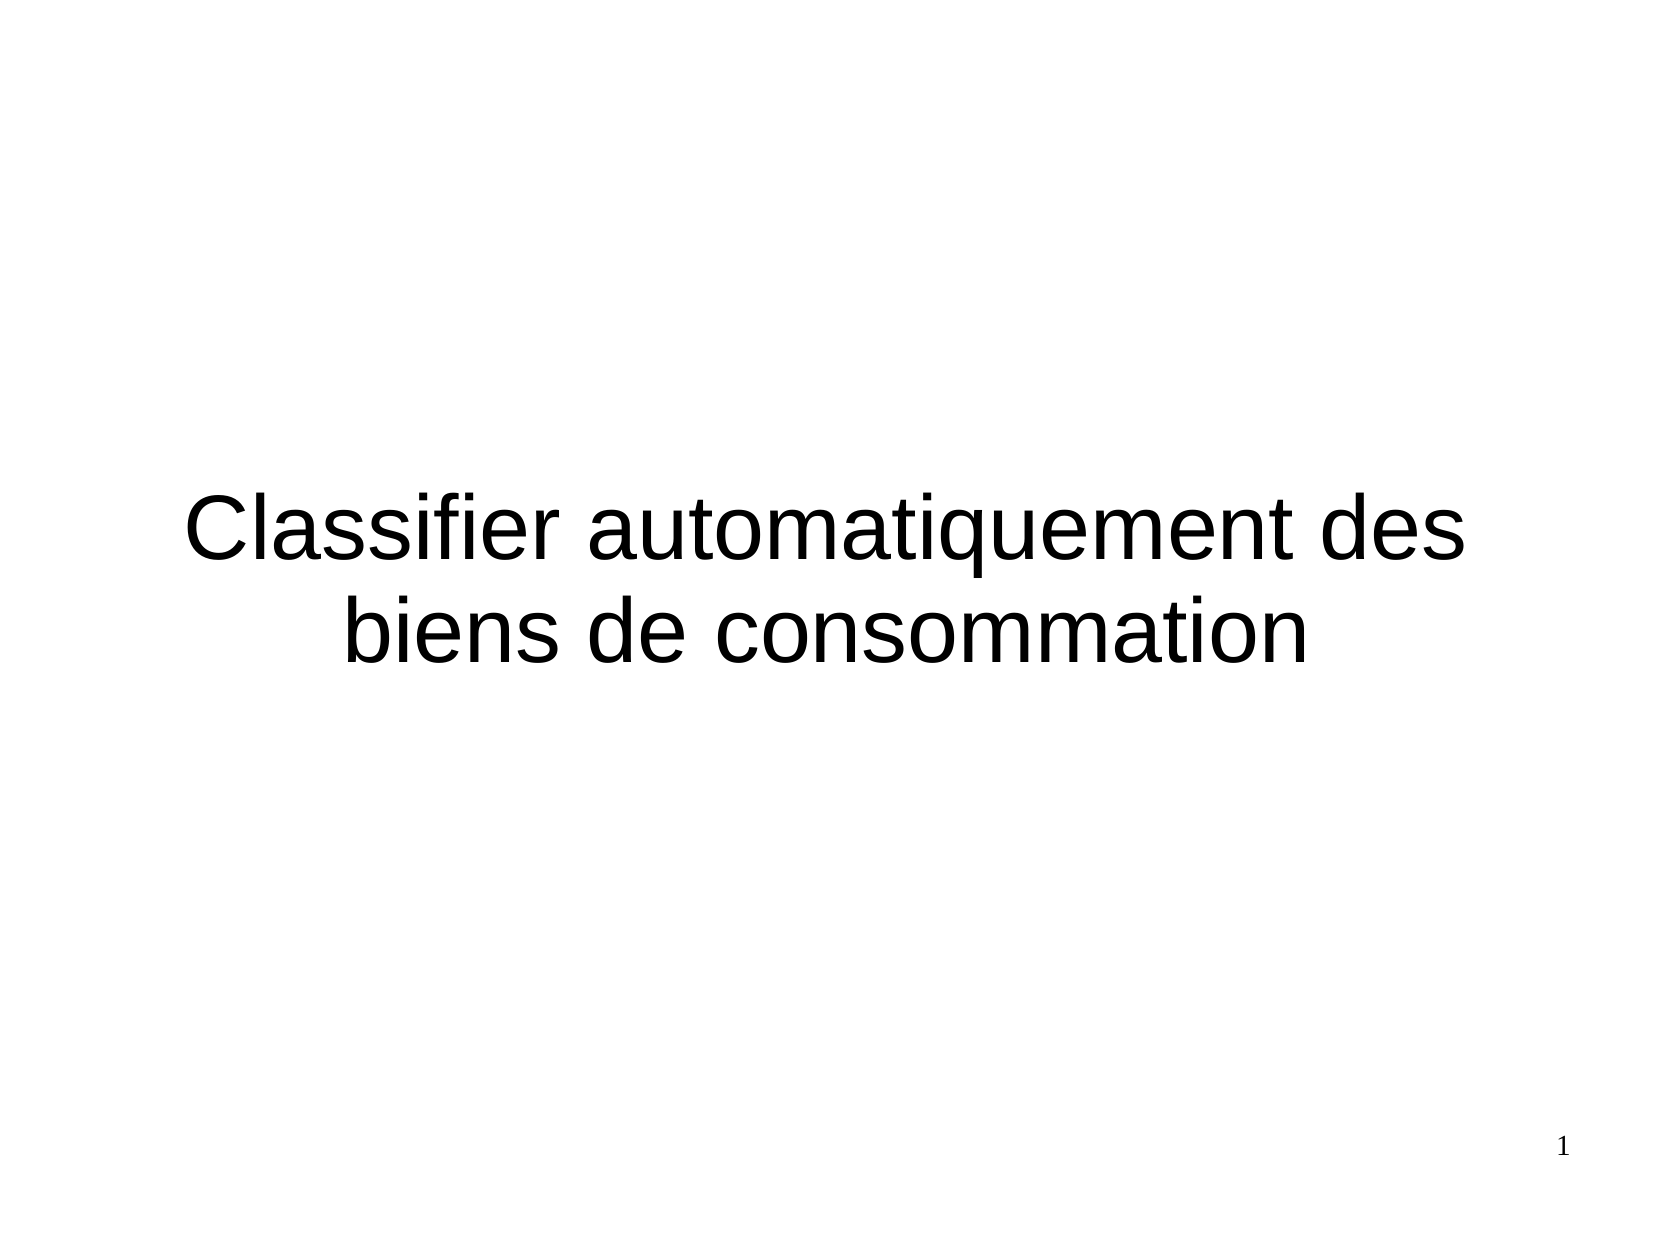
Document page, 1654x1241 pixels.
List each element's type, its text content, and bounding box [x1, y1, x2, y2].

subtitle Classifier automatiquement des biens de consommation [82, 49, 1571, 1109]
